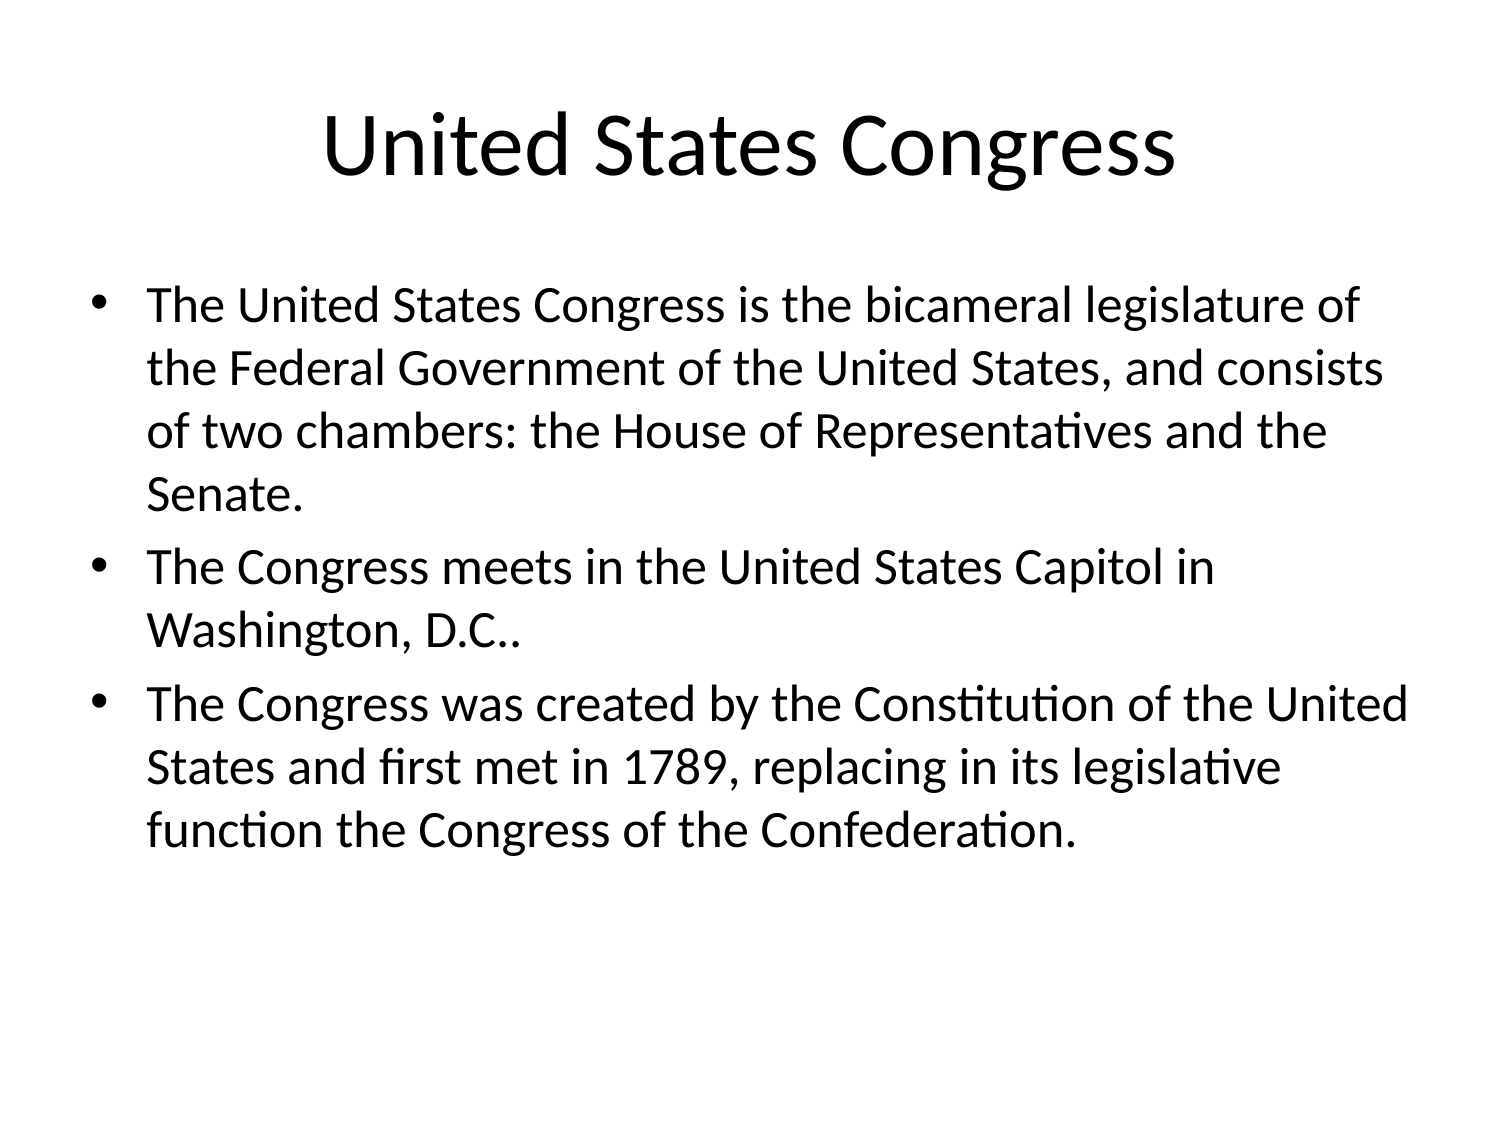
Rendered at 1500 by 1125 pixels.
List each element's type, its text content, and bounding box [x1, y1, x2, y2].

title United States Congress [75, 45, 1425, 233]
list The United States Congress is the bicameral legislature of the Federal Government of the United States, and consists of two chambers: the House of Representatives and the Senate. The Congress meets in the United States Capitol in Washington, D.C.. The Congress was created by the Constitution of the United States and first met in 1789, replacing in its legislative function the Congress of the Confederation. [75, 262, 1425, 1005]
